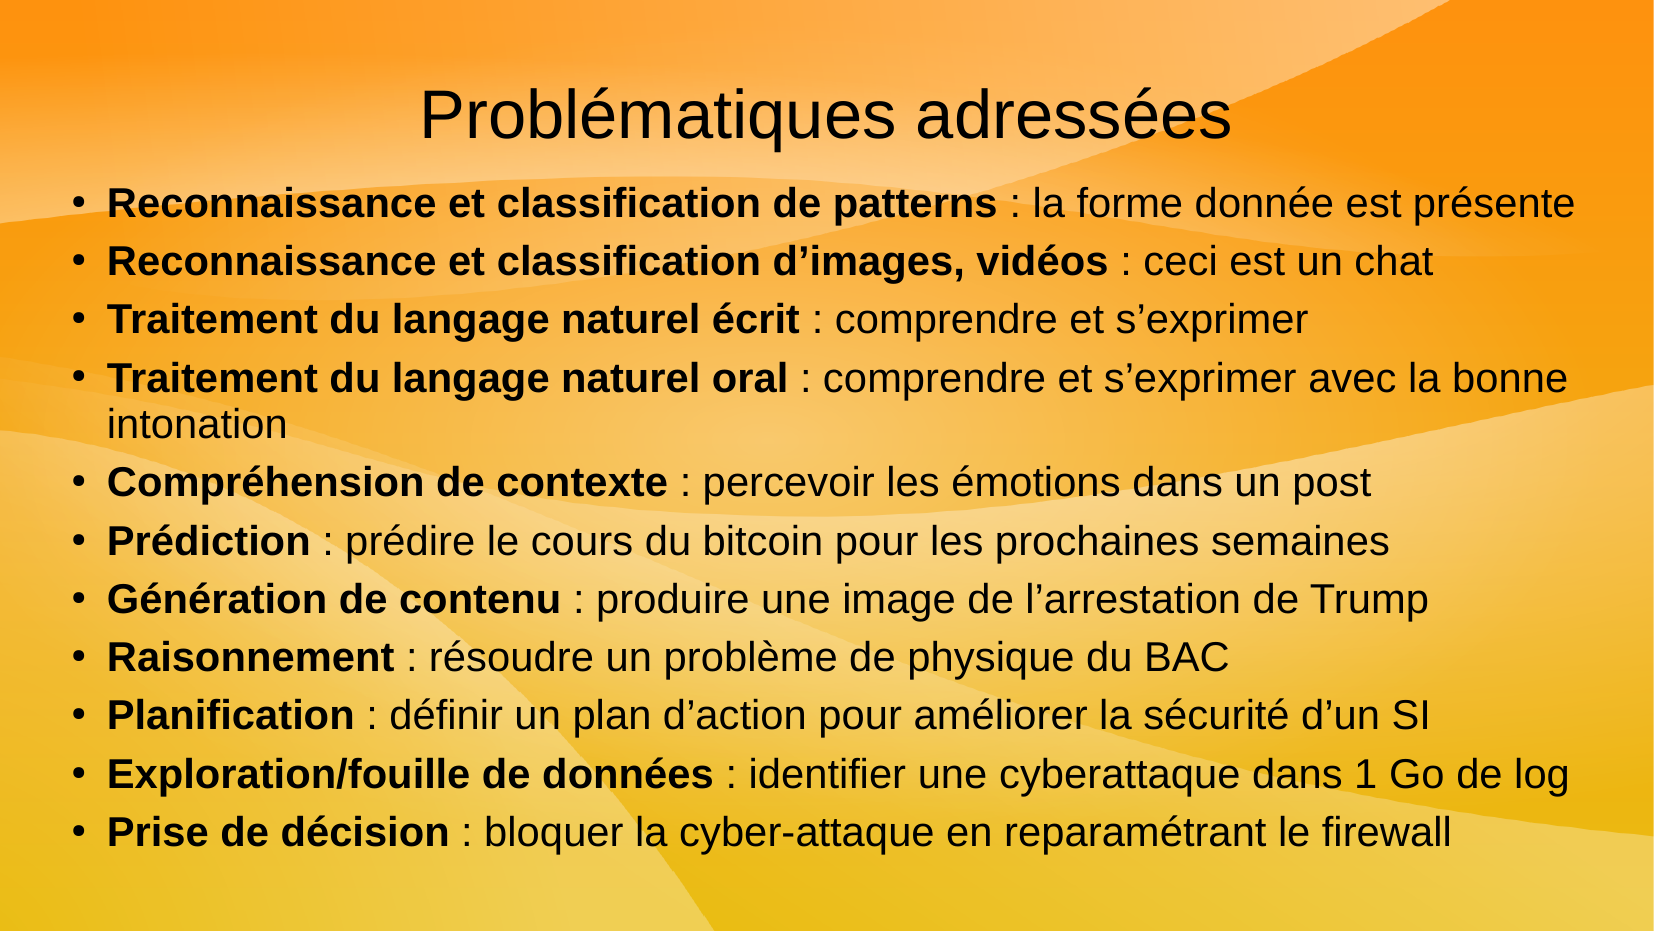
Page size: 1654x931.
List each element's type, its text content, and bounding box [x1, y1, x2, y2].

title Problématiques adressées [82, 37, 1571, 179]
picture [0, 0, 1654, 931]
subtitle Reconnaissance et classification de patterns : la forme donnée est présente Reconnaissance et classification d’images, vidéos : ceci est un chat Traitement du langage naturel écrit : comprendre et s’exprimer Traitement du langage naturel oral : comprendre et s’exprimer avec la bonne intonation Compréhension de contexte : percevoir les émotions dans un post Prédiction : prédire le cours du bitcoin pour les prochaines semaines Génération de contenu : produire une image de l’arrestation de Trump Raisonnement : résoudre un problème de physique du BAC Planification : définir un plan d’action pour améliorer la sécurité d’un SI Exploration/fouille de données : identifier une cyberattaque dans 1 Go de log Prise de décision : bloquer la cyber-attaque en reparamétrant le firewall [36, 179, 1606, 928]
